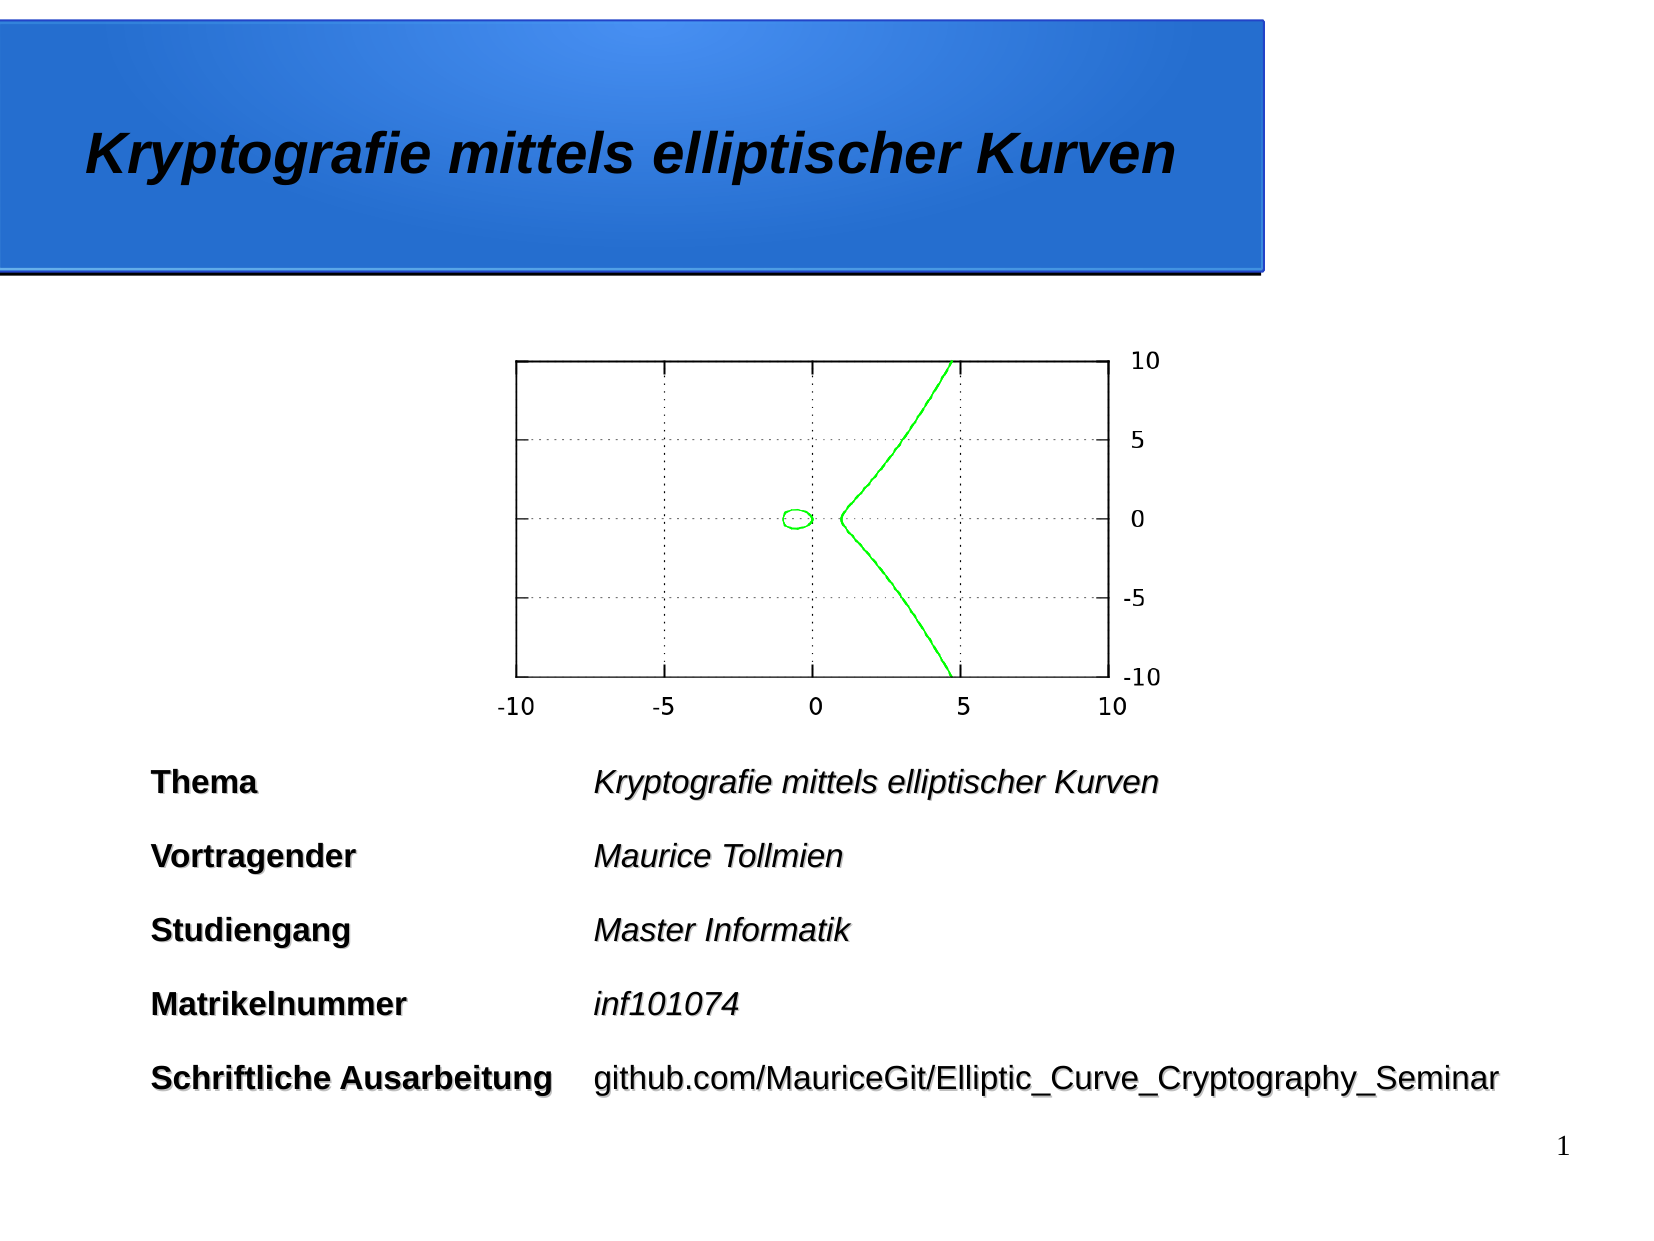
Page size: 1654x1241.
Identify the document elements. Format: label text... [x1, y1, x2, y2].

title Kryptografie mittels elliptischer Kurven [0, 49, 1264, 257]
text_box Thema Kryptografie mittels elliptischer Kurven Vortragender Maurice Tollmien Studiengang Master Informatik Matrikelnummer inf101074 Schriftliche Ausarbeitung github.com/MauriceGit/Elliptic_Curve_Cryptography_Seminar [135, 755, 1542, 1134]
picture [471, 320, 1183, 733]
